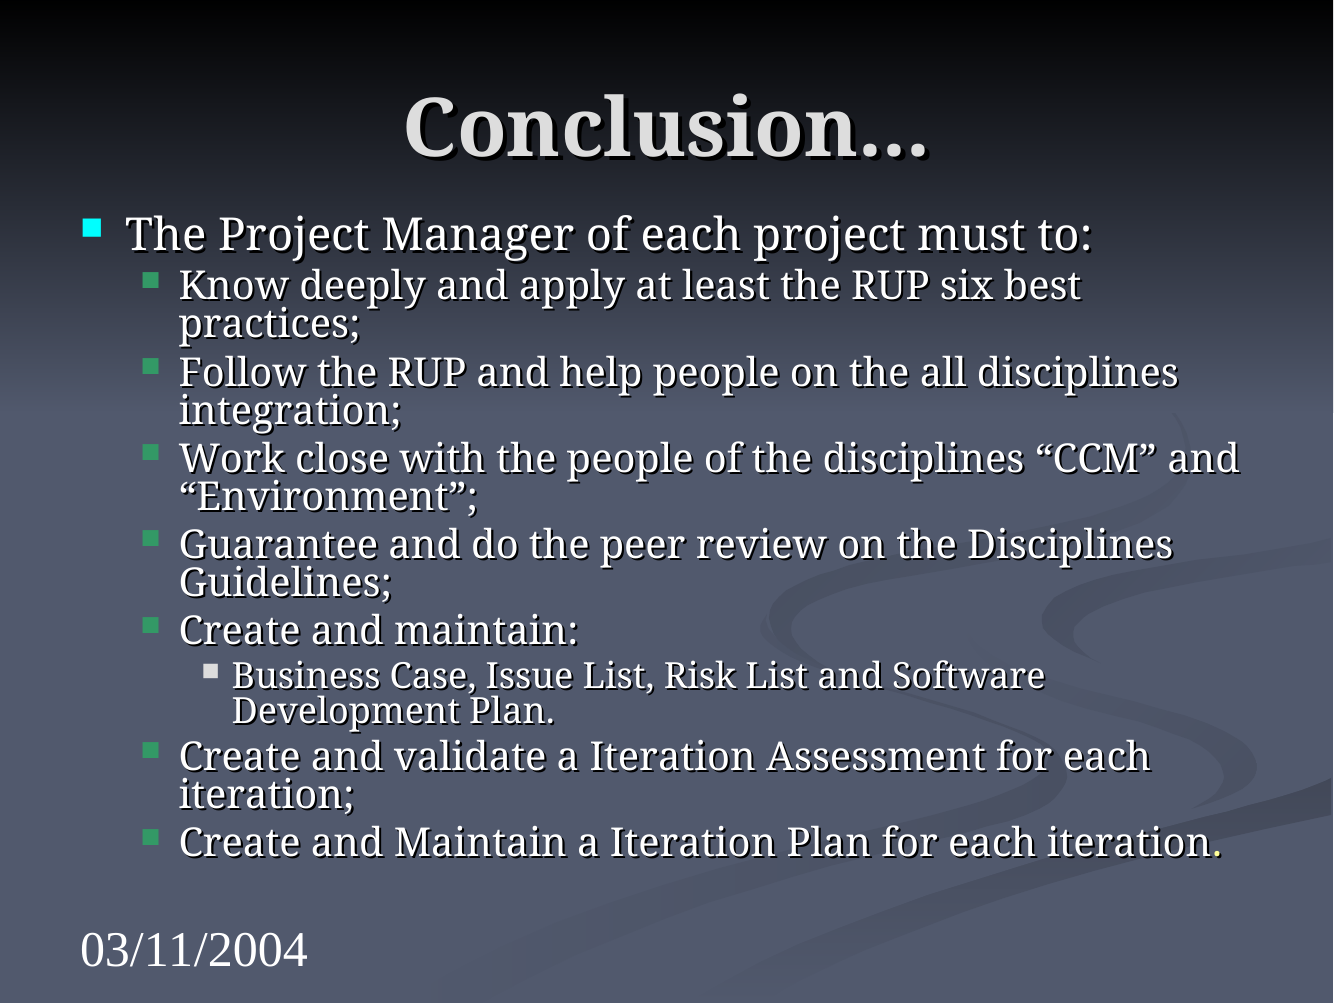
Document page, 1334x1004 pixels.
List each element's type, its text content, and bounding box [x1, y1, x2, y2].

list The Project Manager of each project must to: Know deeply and apply at least the RUP six best practices; Follow the RUP and help people on the all disciplines integration; Work close with the people of the disciplines “CCM” and “Environment”; Guarantee and do the peer review on the Disciplines Guidelines; Create and maintain: Business Case, Issue List, Risk List and Software Development Plan. Create and validate a Iteration Assessment for each iteration; Create and Maintain a Iteration Plan for each iteration. [66, 209, 1267, 872]
title Conclusion... [66, 40, 1267, 208]
